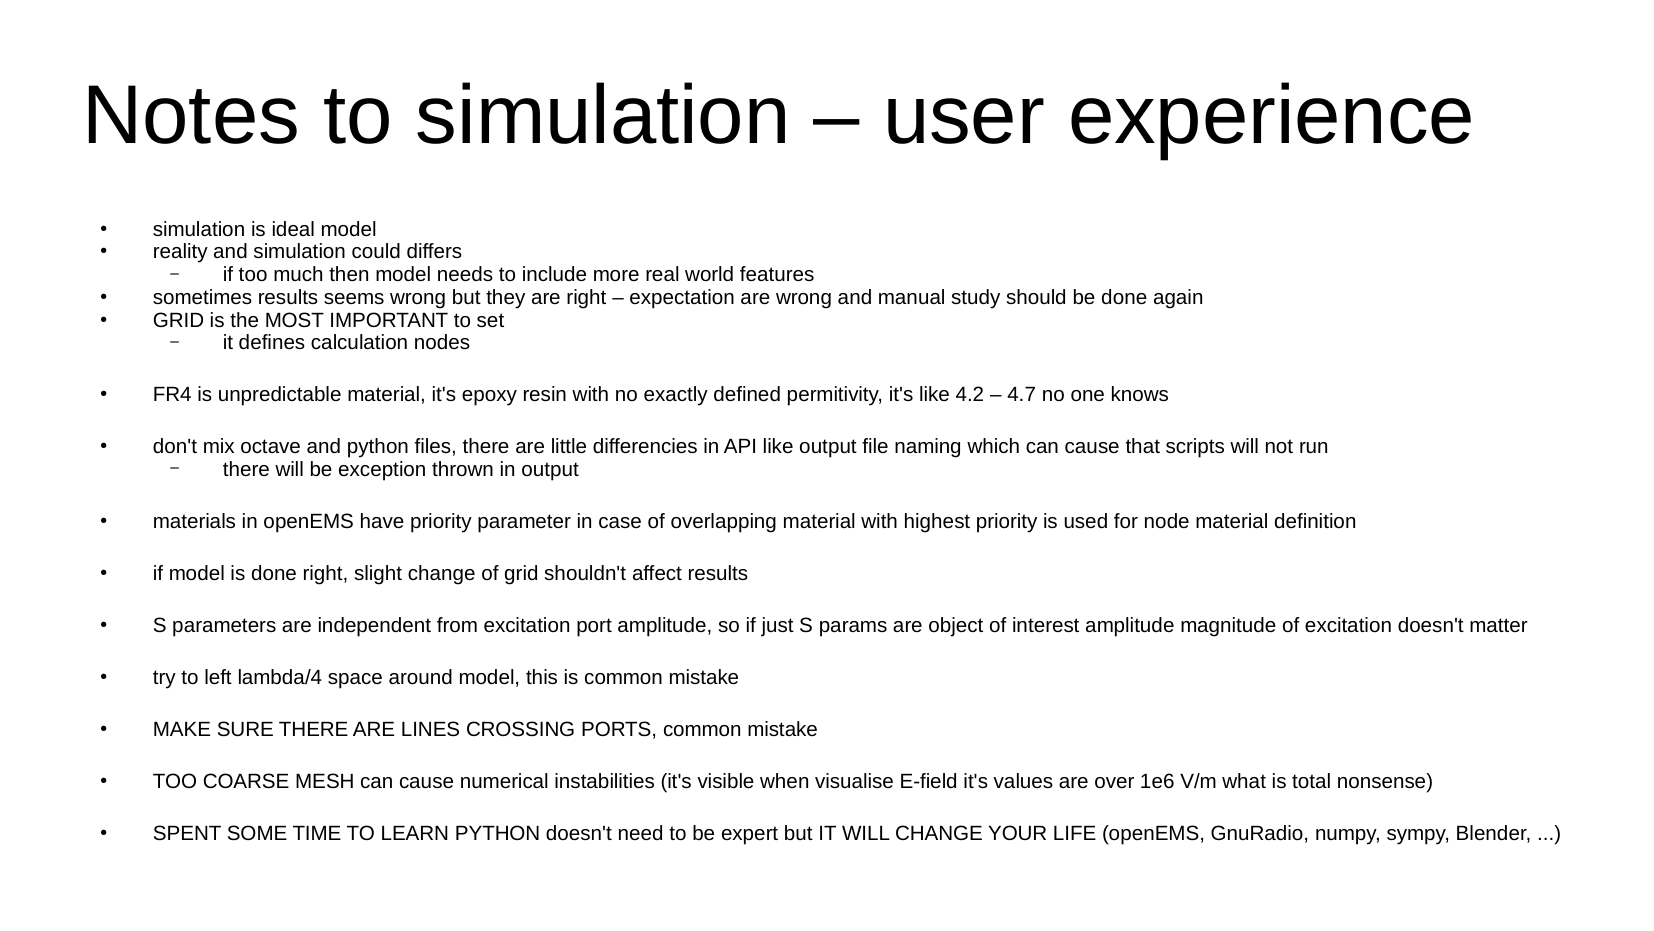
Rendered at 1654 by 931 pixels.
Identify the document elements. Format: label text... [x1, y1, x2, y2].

list simulation is ideal model reality and simulation could differs if too much then model needs to include more real world features sometimes results seems wrong but they are right – expectation are wrong and manual study should be done again GRID is the MOST IMPORTANT to set it defines calculation nodes FR4 is unpredictable material, it's epoxy resin with no exactly defined permitivity, it's like 4.2 – 4.7 no one knows don't mix octave and python files, there are little differencies in API like output file naming which can cause that scripts will not run there will be exception thrown in output materials in openEMS have priority parameter in case of overlapping material with highest priority is used for node material definition if model is done right, slight change of grid shouldn't affect results S parameters are independent from excitation port amplitude, so if just S params are object of interest amplitude magnitude of excitation doesn't matter try to left lambda/4 space around model, this is common mistake MAKE SURE THERE ARE LINES CROSSING PORTS, common mistake TOO COARSE MESH can cause numerical instabilities (it's visible when visualise E-field it's values are over 1e6 V/m what is total nonsense) SPENT SOME TIME TO LEARN PYTHON doesn't need to be expert but IT WILL CHANGE YOUR LIFE (openEMS, GnuRadio, numpy, sympy, Blender, ...) [82, 217, 1571, 863]
title Notes to simulation – user experience [82, 37, 1571, 193]
